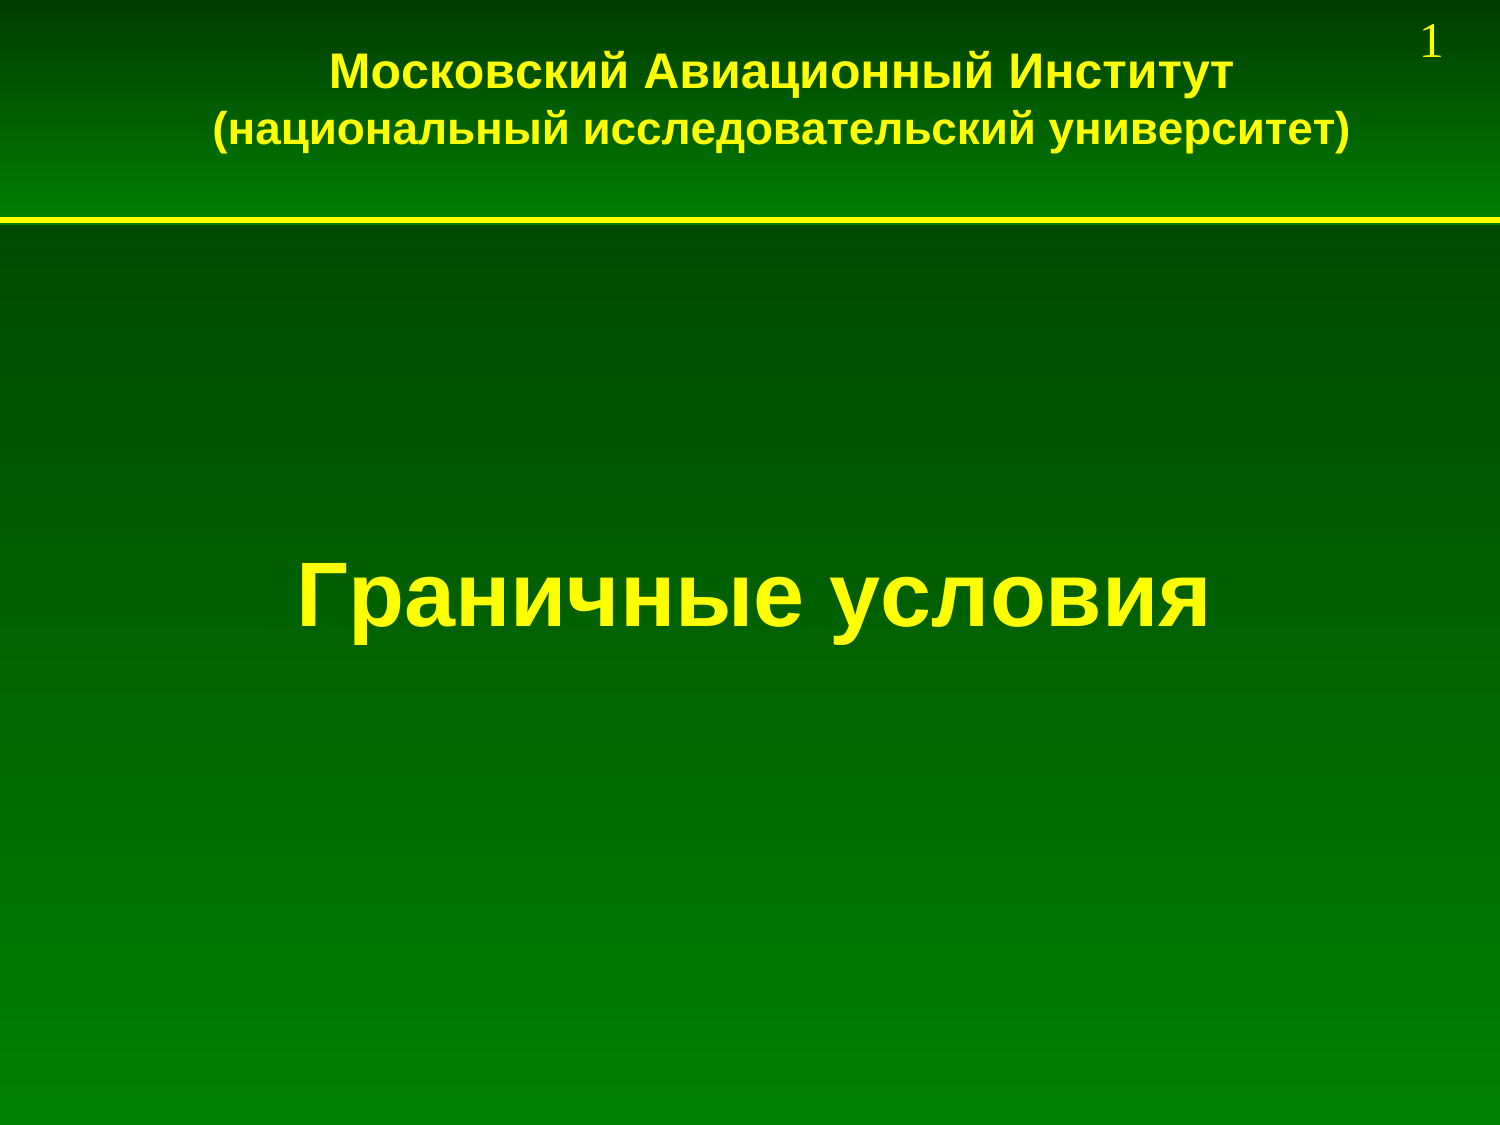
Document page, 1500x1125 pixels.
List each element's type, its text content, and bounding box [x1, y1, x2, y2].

text_box Граничные условия [23, 389, 1487, 790]
text_box Московский Авиационный Институт (национальный исследовательский университет) [153, 31, 1411, 162]
